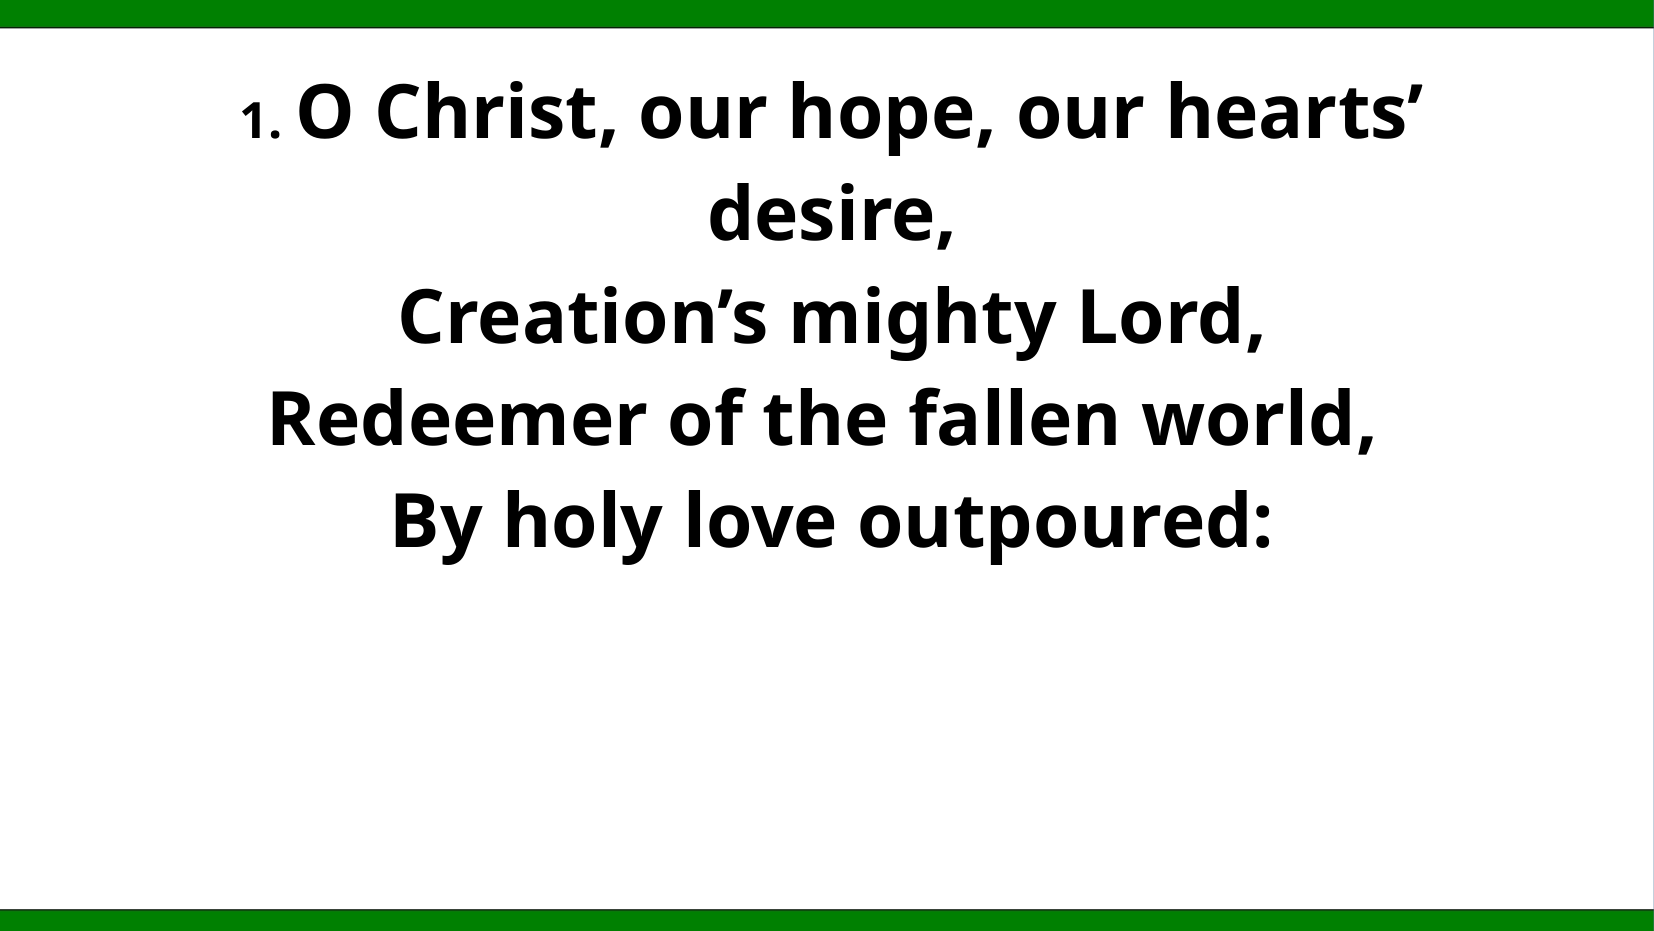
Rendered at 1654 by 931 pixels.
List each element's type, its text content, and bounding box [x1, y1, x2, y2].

text_box 1. O Christ, our hope, our hearts’ desire, Creation’s mighty Lord, Redeemer of the fallen world, By holy love outpoured: [105, 50, 1561, 466]
picture [0, 0, 1654, 931]
